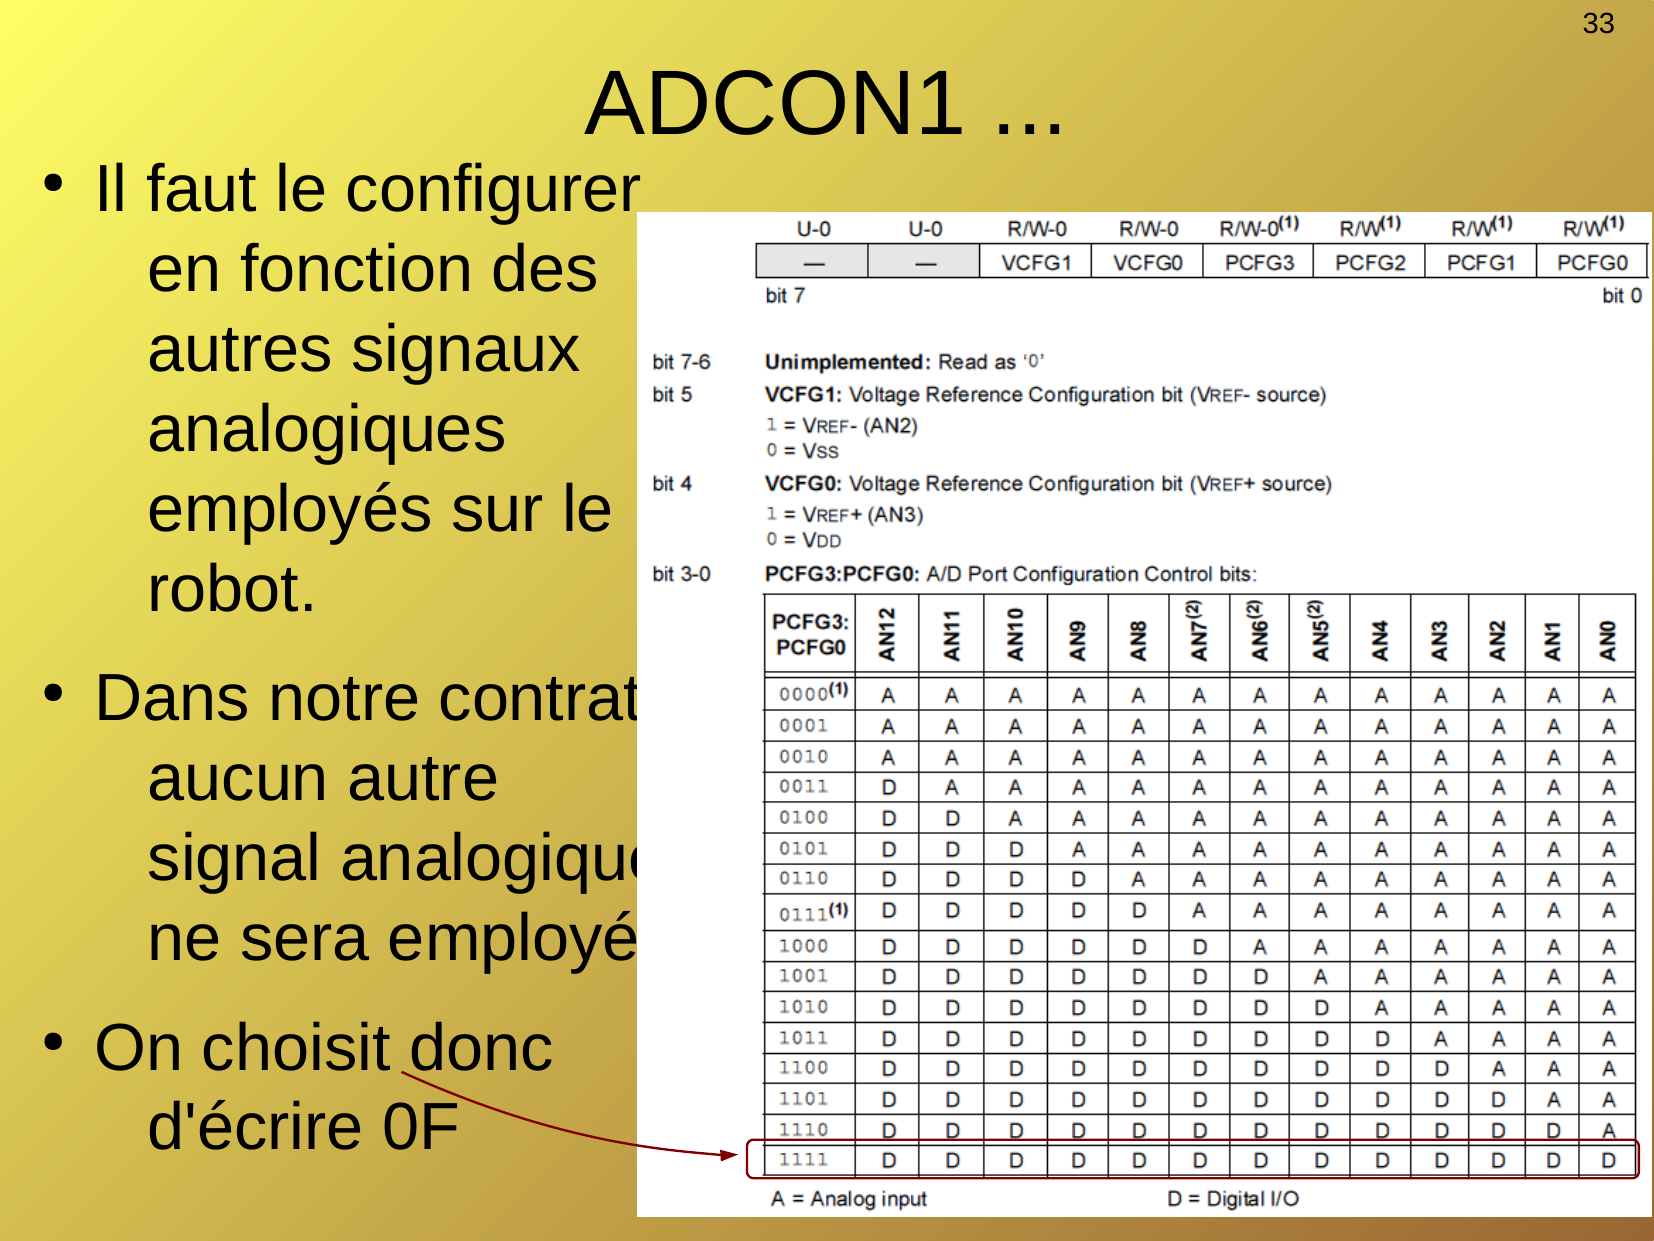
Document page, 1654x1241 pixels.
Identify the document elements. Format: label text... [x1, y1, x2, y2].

picture [637, 212, 1652, 1217]
list Il faut le configurer en fonction des autres signaux analogiques employés sur le robot. Dans notre contrat, aucun autre signal analogique ne sera employé, On choisit donc d'écrire 0F [5, 144, 671, 1101]
text_box <numéro> [1567, 0, 1654, 48]
title ADCON1 ... [82, 42, 1571, 146]
